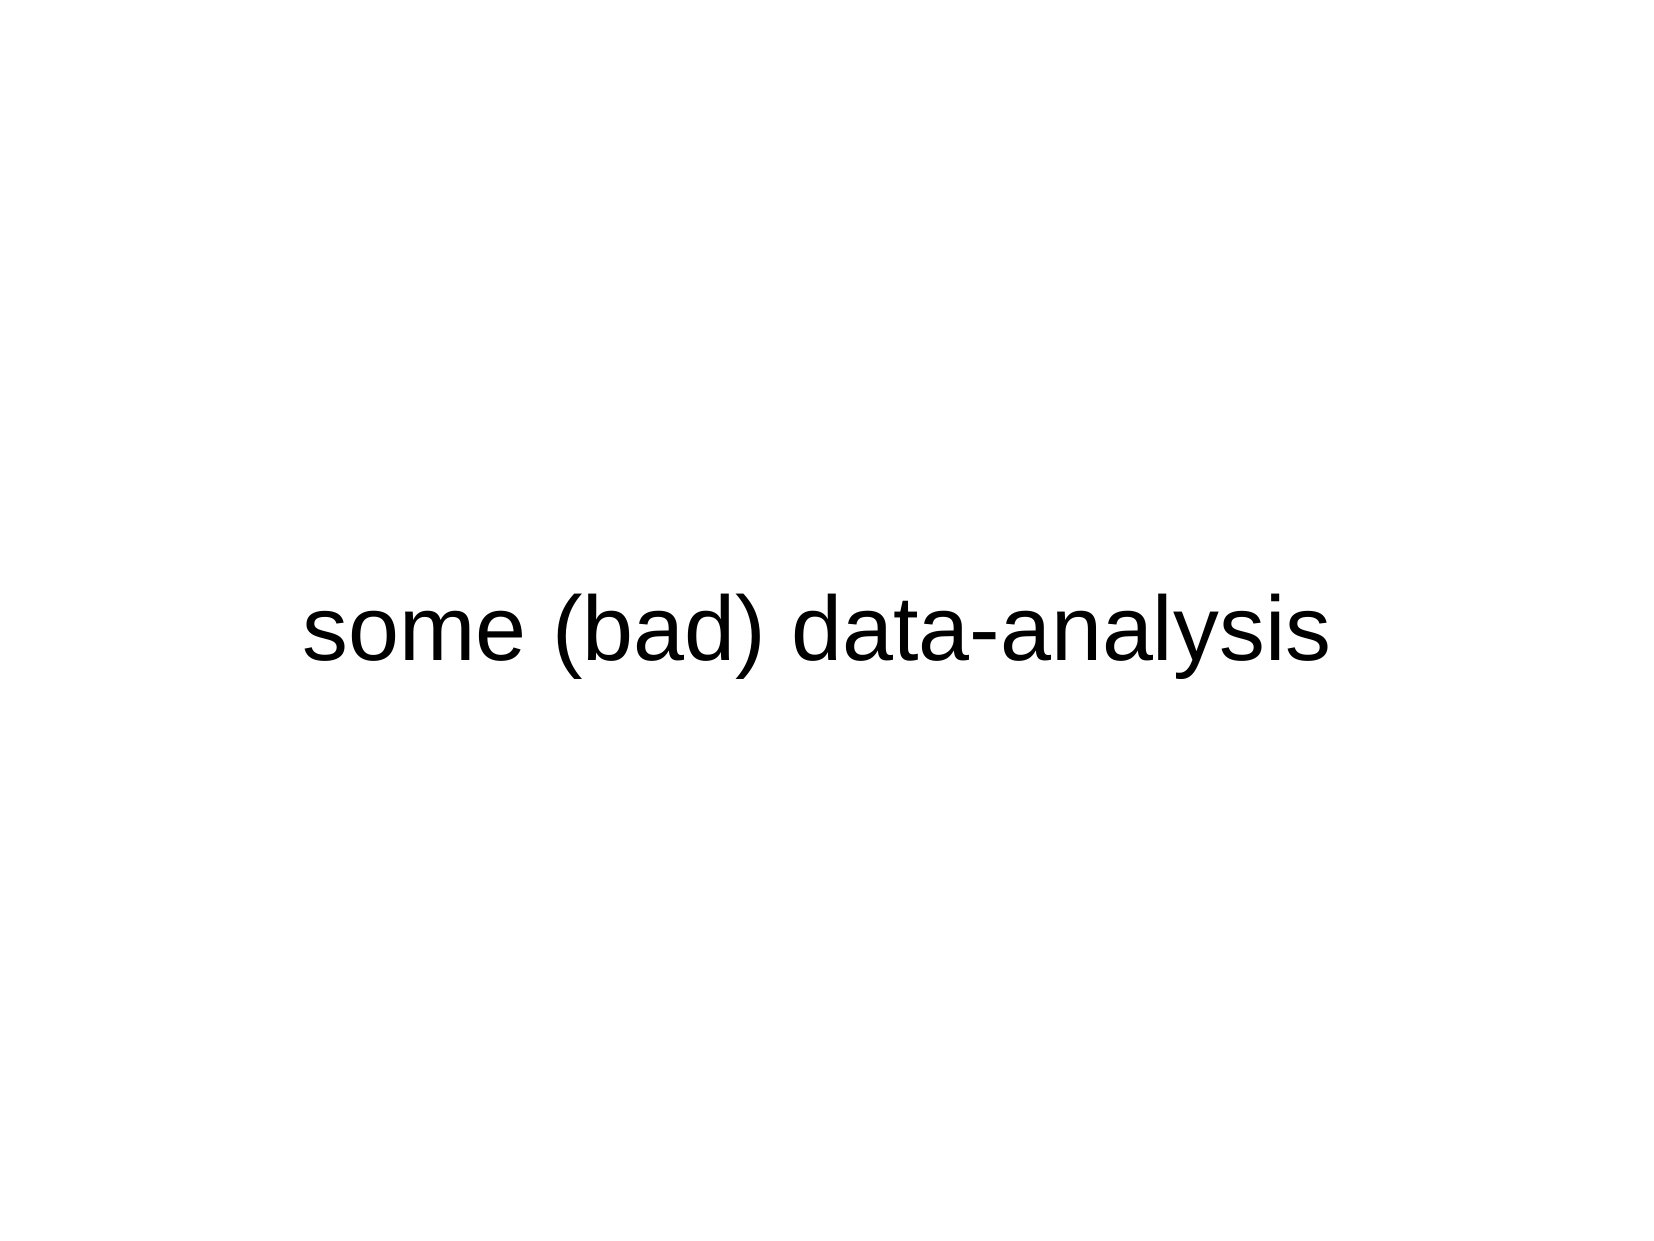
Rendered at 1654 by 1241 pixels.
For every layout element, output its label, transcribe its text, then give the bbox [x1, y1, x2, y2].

title some (bad) data-analysis [86, 524, 1575, 732]
